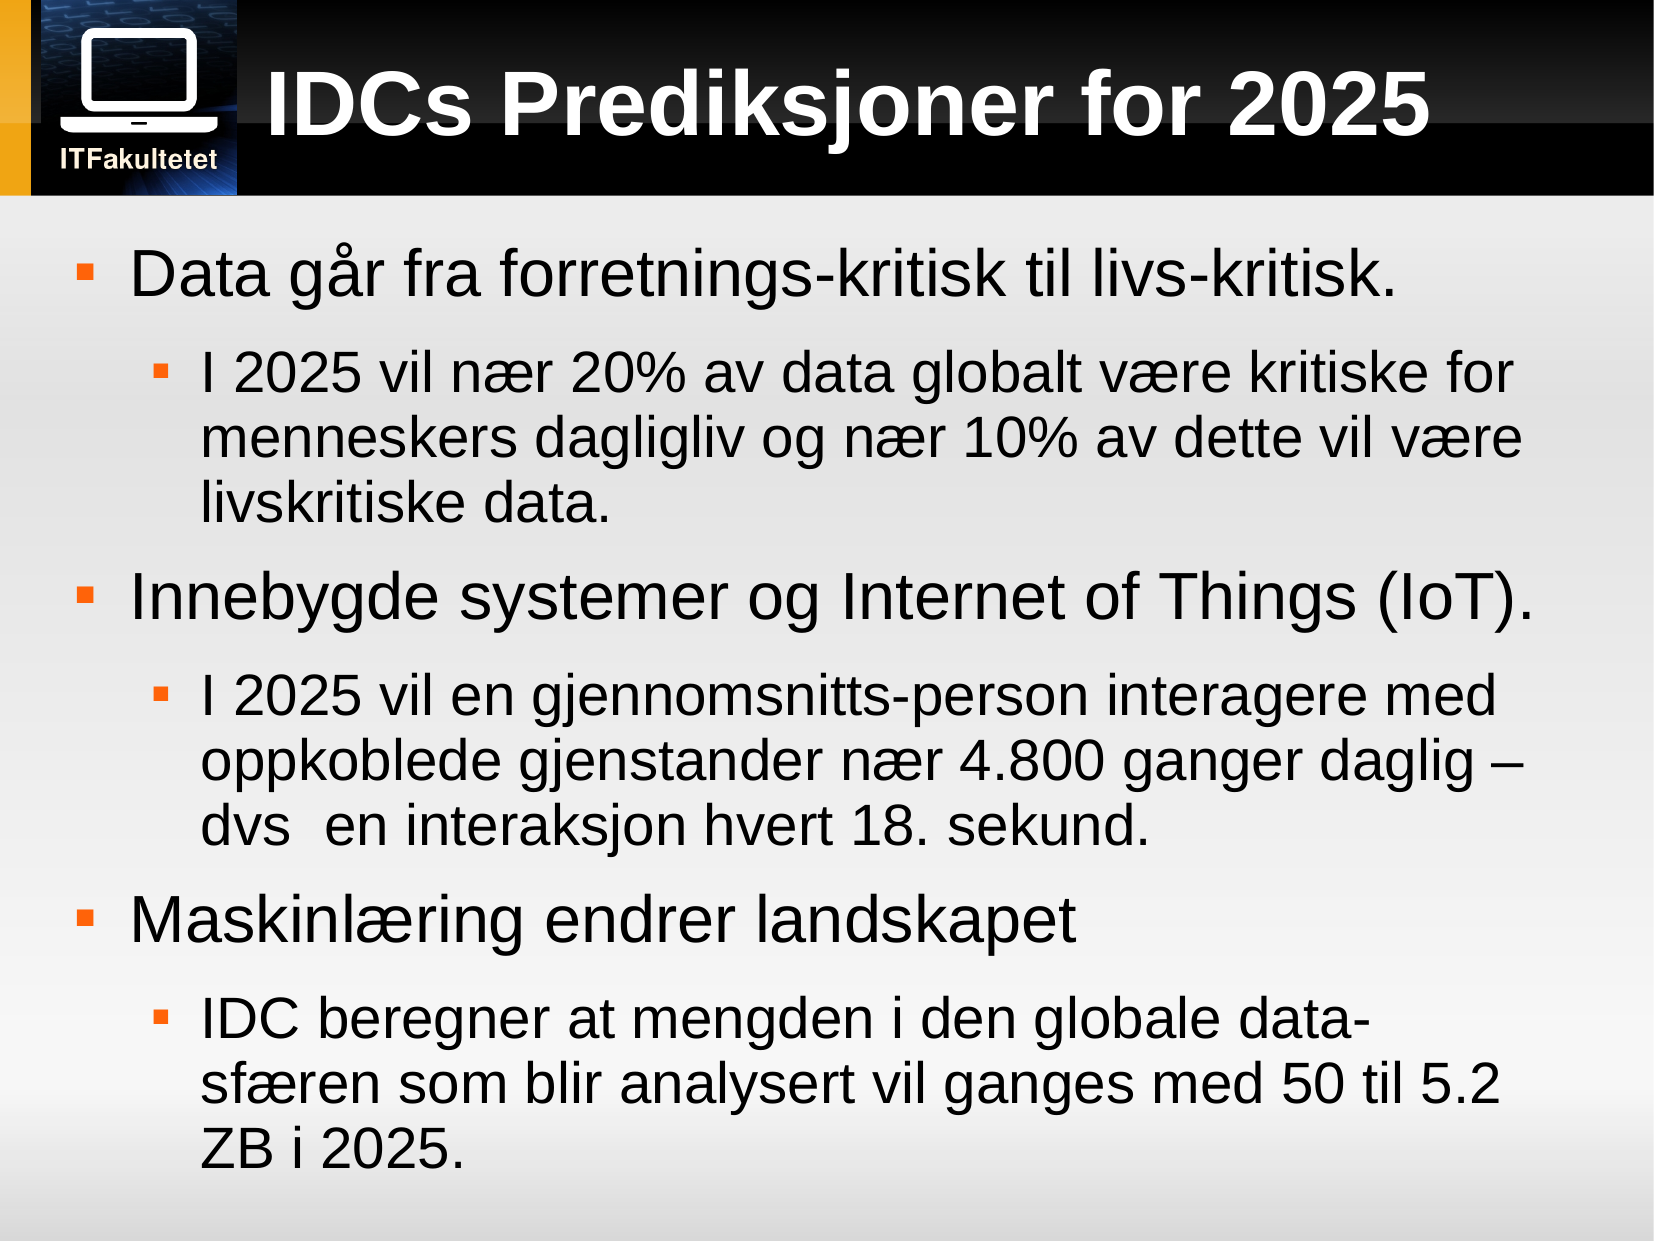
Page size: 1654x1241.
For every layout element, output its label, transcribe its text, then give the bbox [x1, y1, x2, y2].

list Data går fra forretnings-kritisk til livs-kritisk. I 2025 vil nær 20% av data globalt være kritiske for menneskers dagligliv og nær 10% av dette vil være livskritiske data. Innebygde systemer og Internet of Things (IoT). I 2025 vil en gjennomsnitts-person interagere med oppkoblede gjenstander nær 4.800 ganger daglig – dvs en interaksjon hvert 18. sekund. Maskinlæring endrer landskapet IDC beregner at mengden i den globale data-sfæren som blir analysert vil ganges med 50 til 5.2 ZB i 2025. [59, 235, 1548, 1182]
title IDCs Prediksjoner for 2025 [265, 0, 1565, 208]
picture [0, 0, 1654, 1241]
